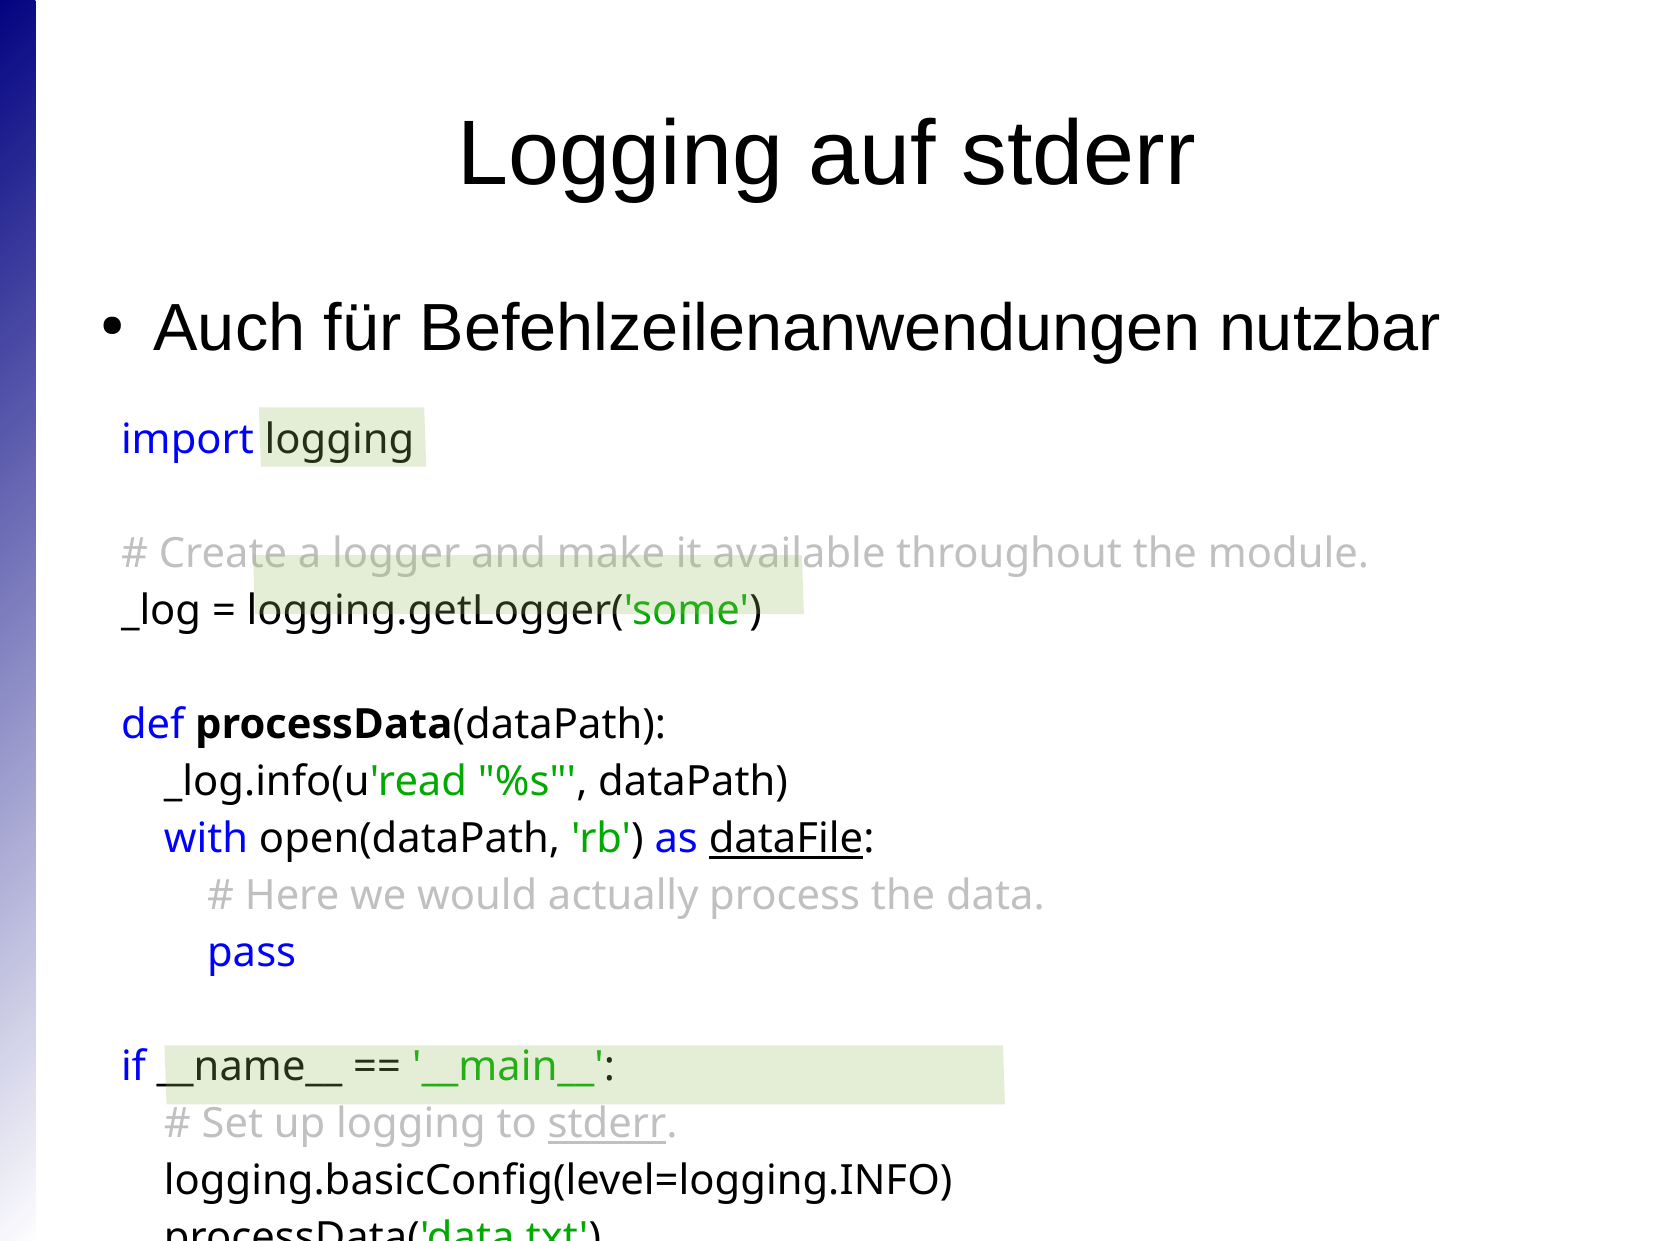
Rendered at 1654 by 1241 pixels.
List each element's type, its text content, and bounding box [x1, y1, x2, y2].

list Auch für Befehlzeilenanwendungen nutzbar [82, 290, 1571, 1109]
text_box [164, 1045, 1005, 1105]
title Logging auf stderr [82, 49, 1571, 257]
text_box [252, 555, 804, 615]
text_box import logging # Create a logger and make it available throughout the module. _log = logging.getLogger('some') def processData(dataPath): _log.info(u'read "%s"', dataPath) with open(dataPath, 'rb') as dataFile: # Here we would actually process the data. pass if __name__ == '__main__': # Set up logging to stderr. logging.basicConfig(level=logging.INFO) processData('data.txt') [106, 401, 1560, 1152]
text_box [258, 407, 427, 467]
